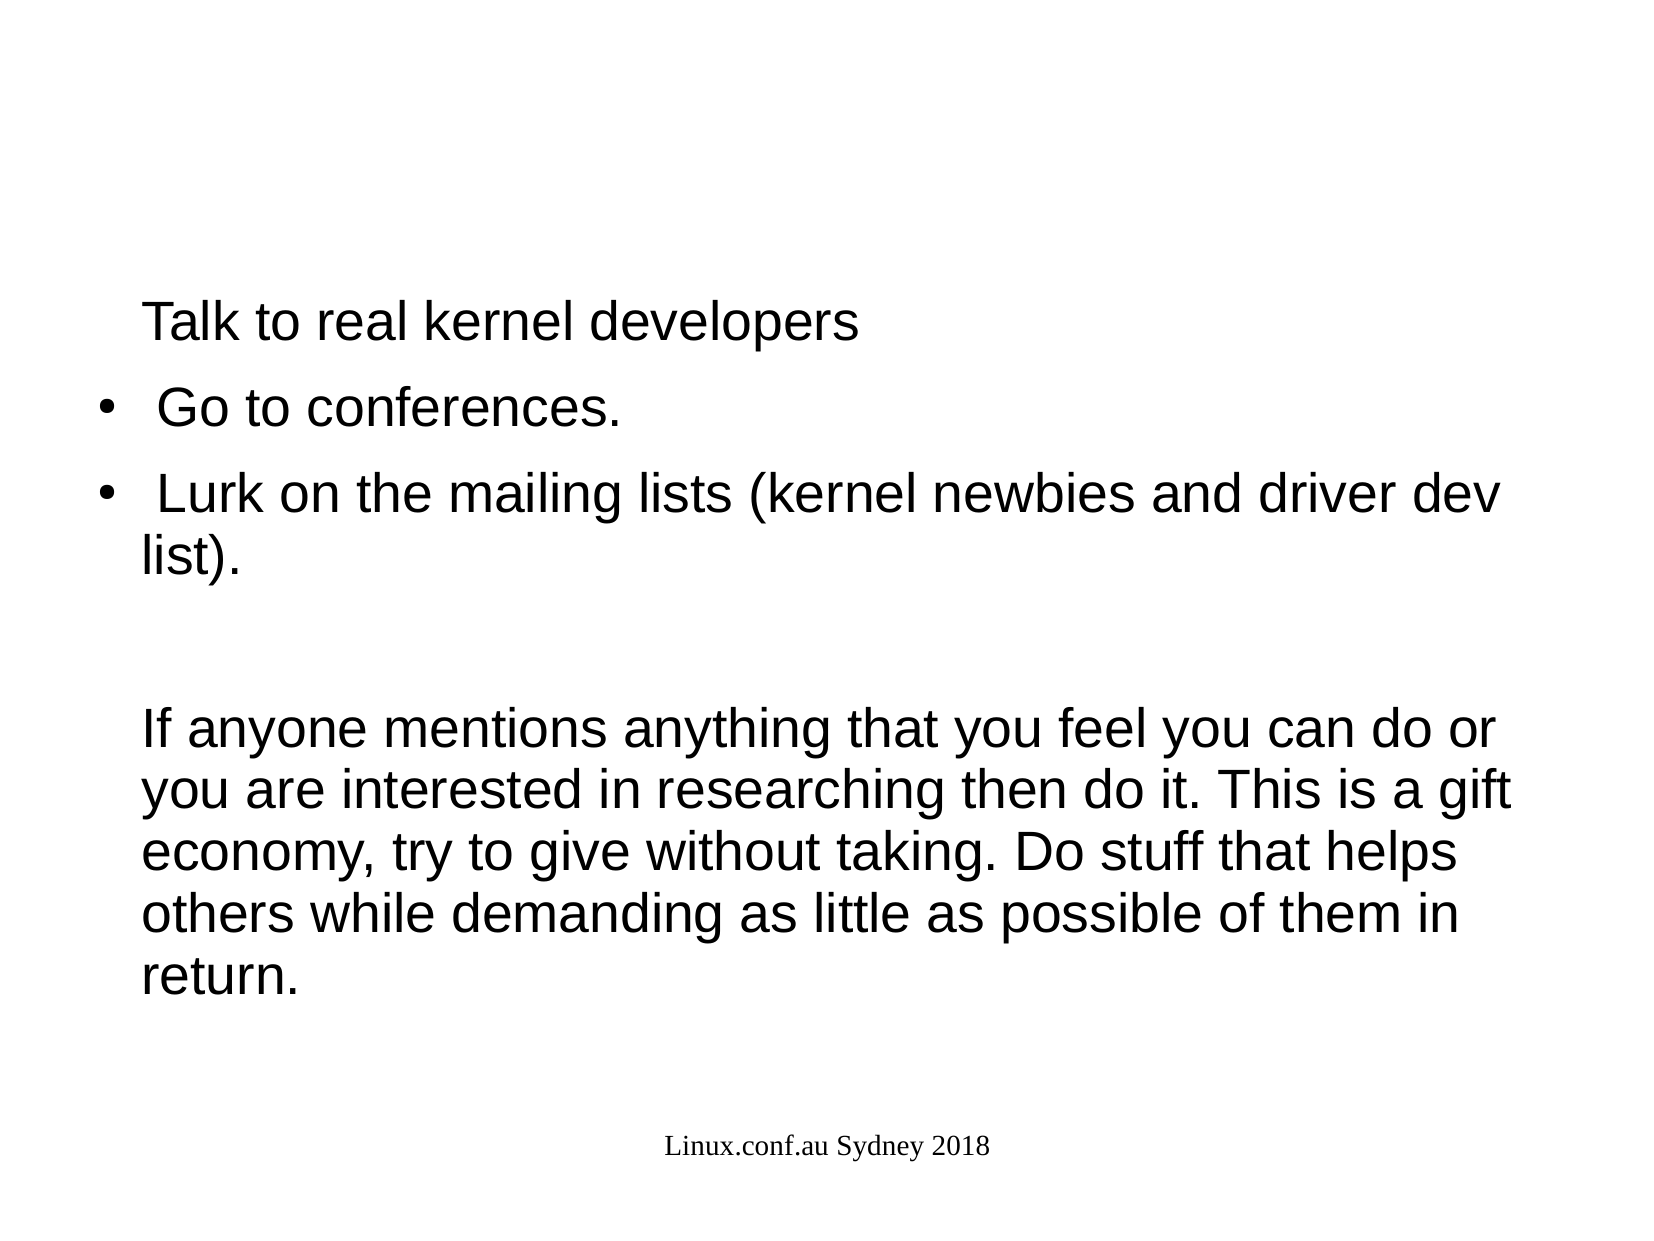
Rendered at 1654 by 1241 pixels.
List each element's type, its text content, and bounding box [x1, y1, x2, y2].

list Talk to real kernel developers Go to conferences. Lurk on the mailing lists (kernel newbies and driver dev list). If anyone mentions anything that you feel you can do or you are interested in researching then do it. This is a gift economy, try to give without taking. Do stuff that helps others while demanding as little as possible of them in return. [82, 290, 1571, 1010]
